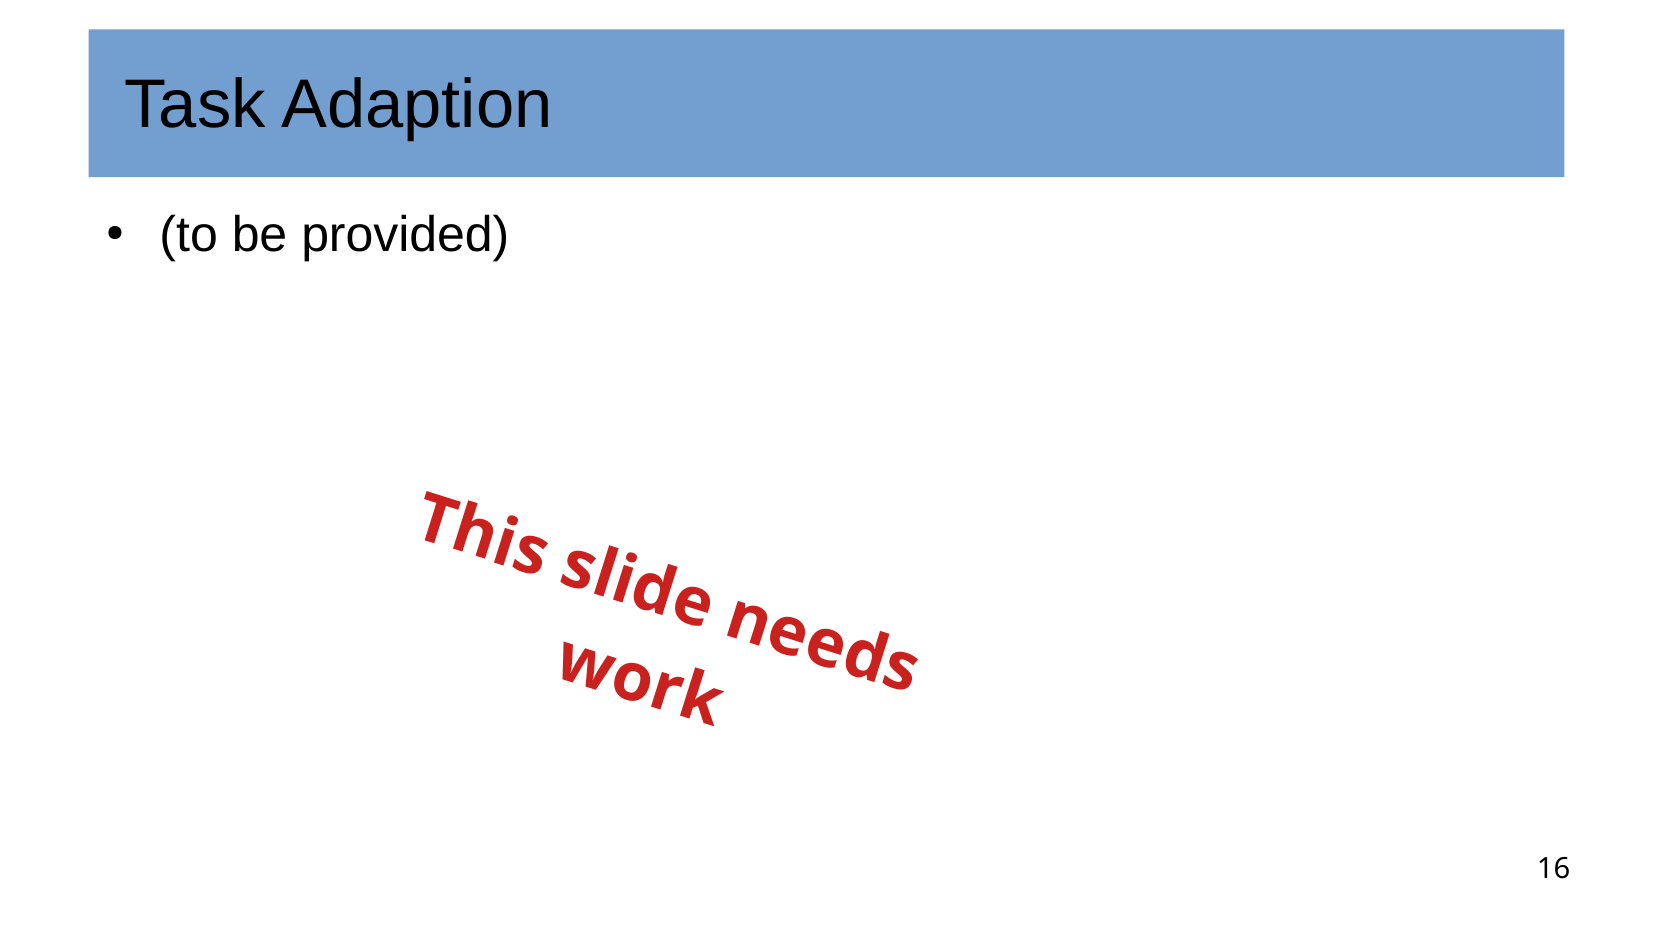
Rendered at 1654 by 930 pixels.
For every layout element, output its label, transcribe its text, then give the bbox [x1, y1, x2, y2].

list (to be provided) [88, 206, 1565, 768]
text_box This slide needs work [358, 445, 1105, 870]
title Task Adaption [88, 29, 1565, 178]
